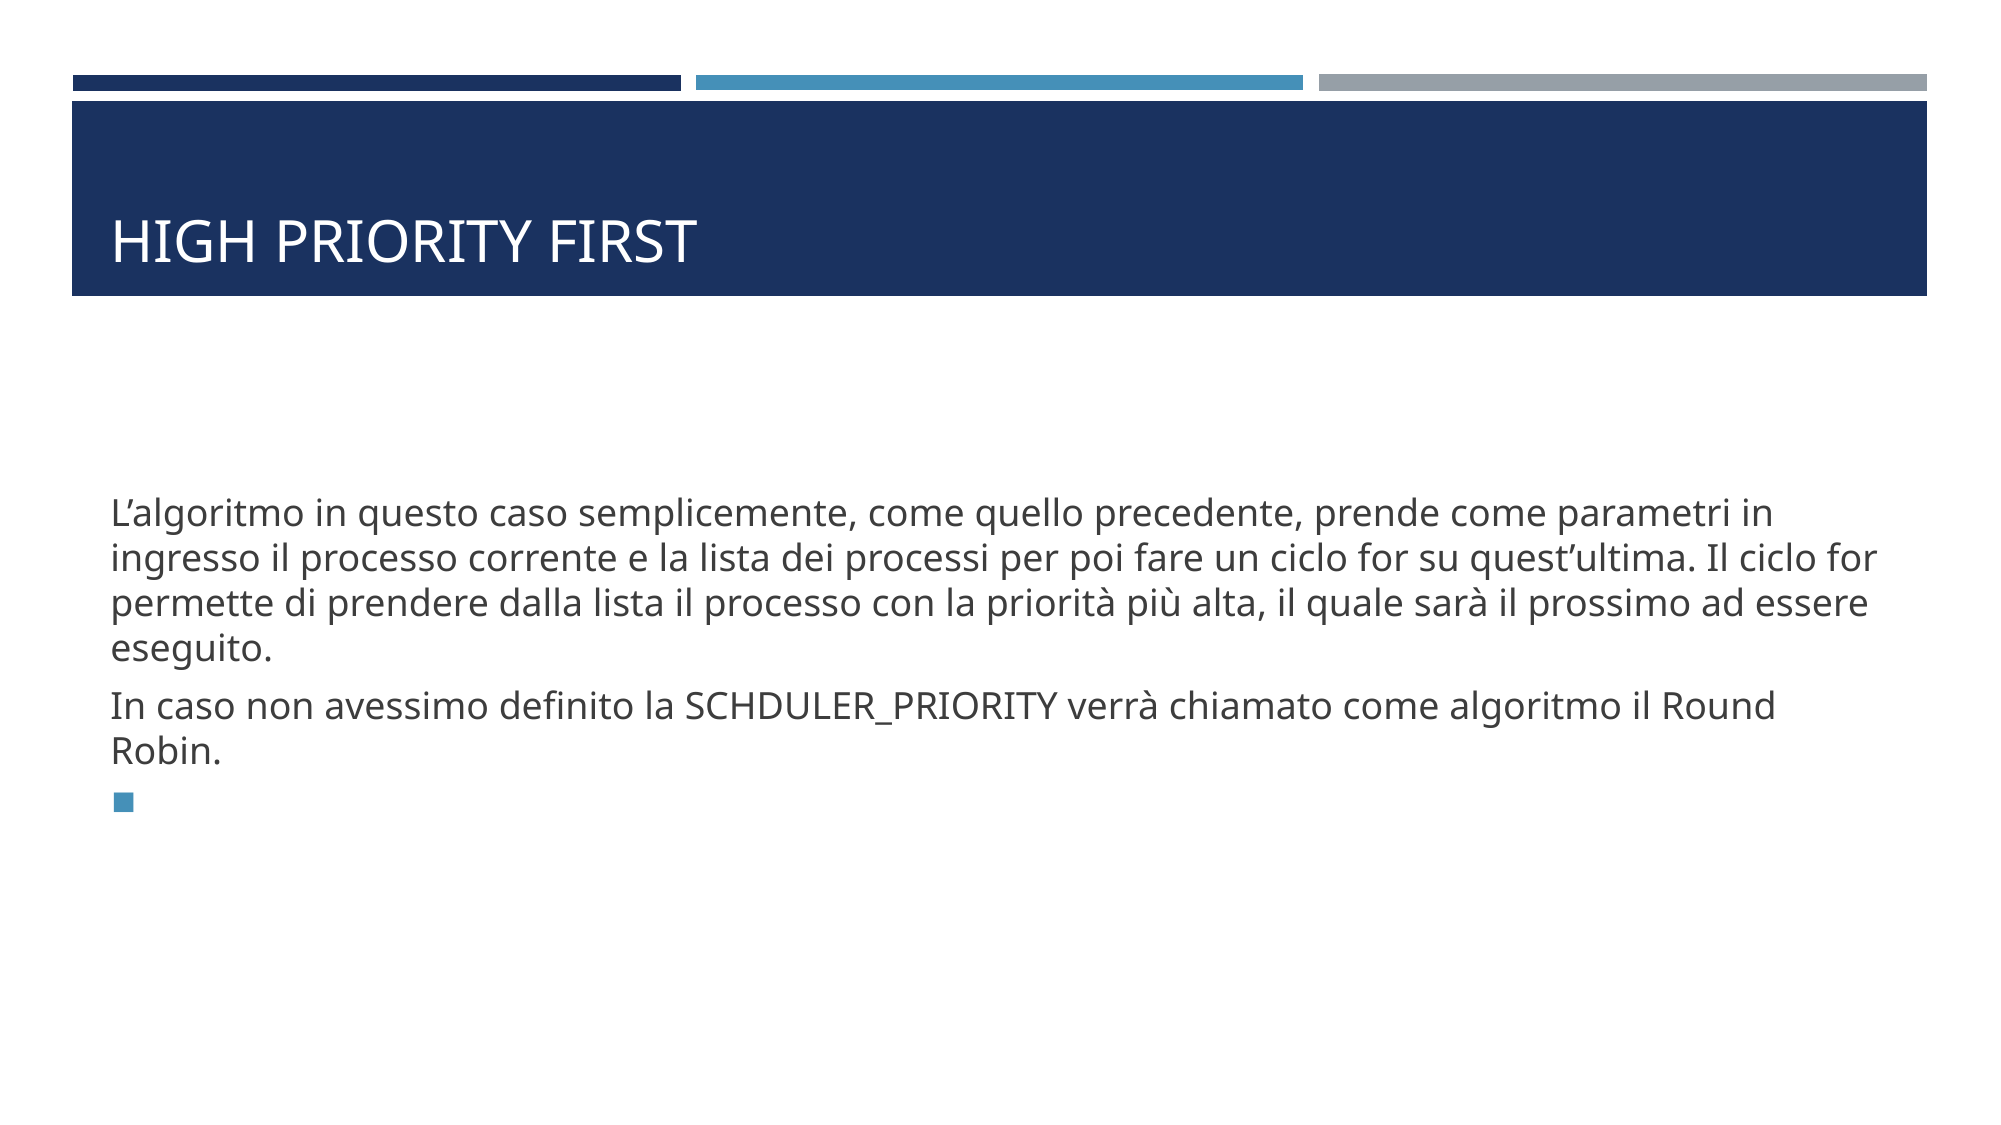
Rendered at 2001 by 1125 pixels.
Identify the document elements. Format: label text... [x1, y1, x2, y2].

list L’algoritmo in questo caso semplicemente, come quello precedente, prende come parametri in ingresso il processo corrente e la lista dei processi per poi fare un ciclo for su quest’ultima. Il ciclo for permette di prendere dalla lista il processo con la priorità più alta, il quale sarà il prossimo ad essere eseguito. In caso non avessimo definito la SCHDULER_PRIORITY verrà chiamato come algoritmo il Round Robin. [95, 357, 1905, 962]
title High priority first [95, 115, 1905, 282]
